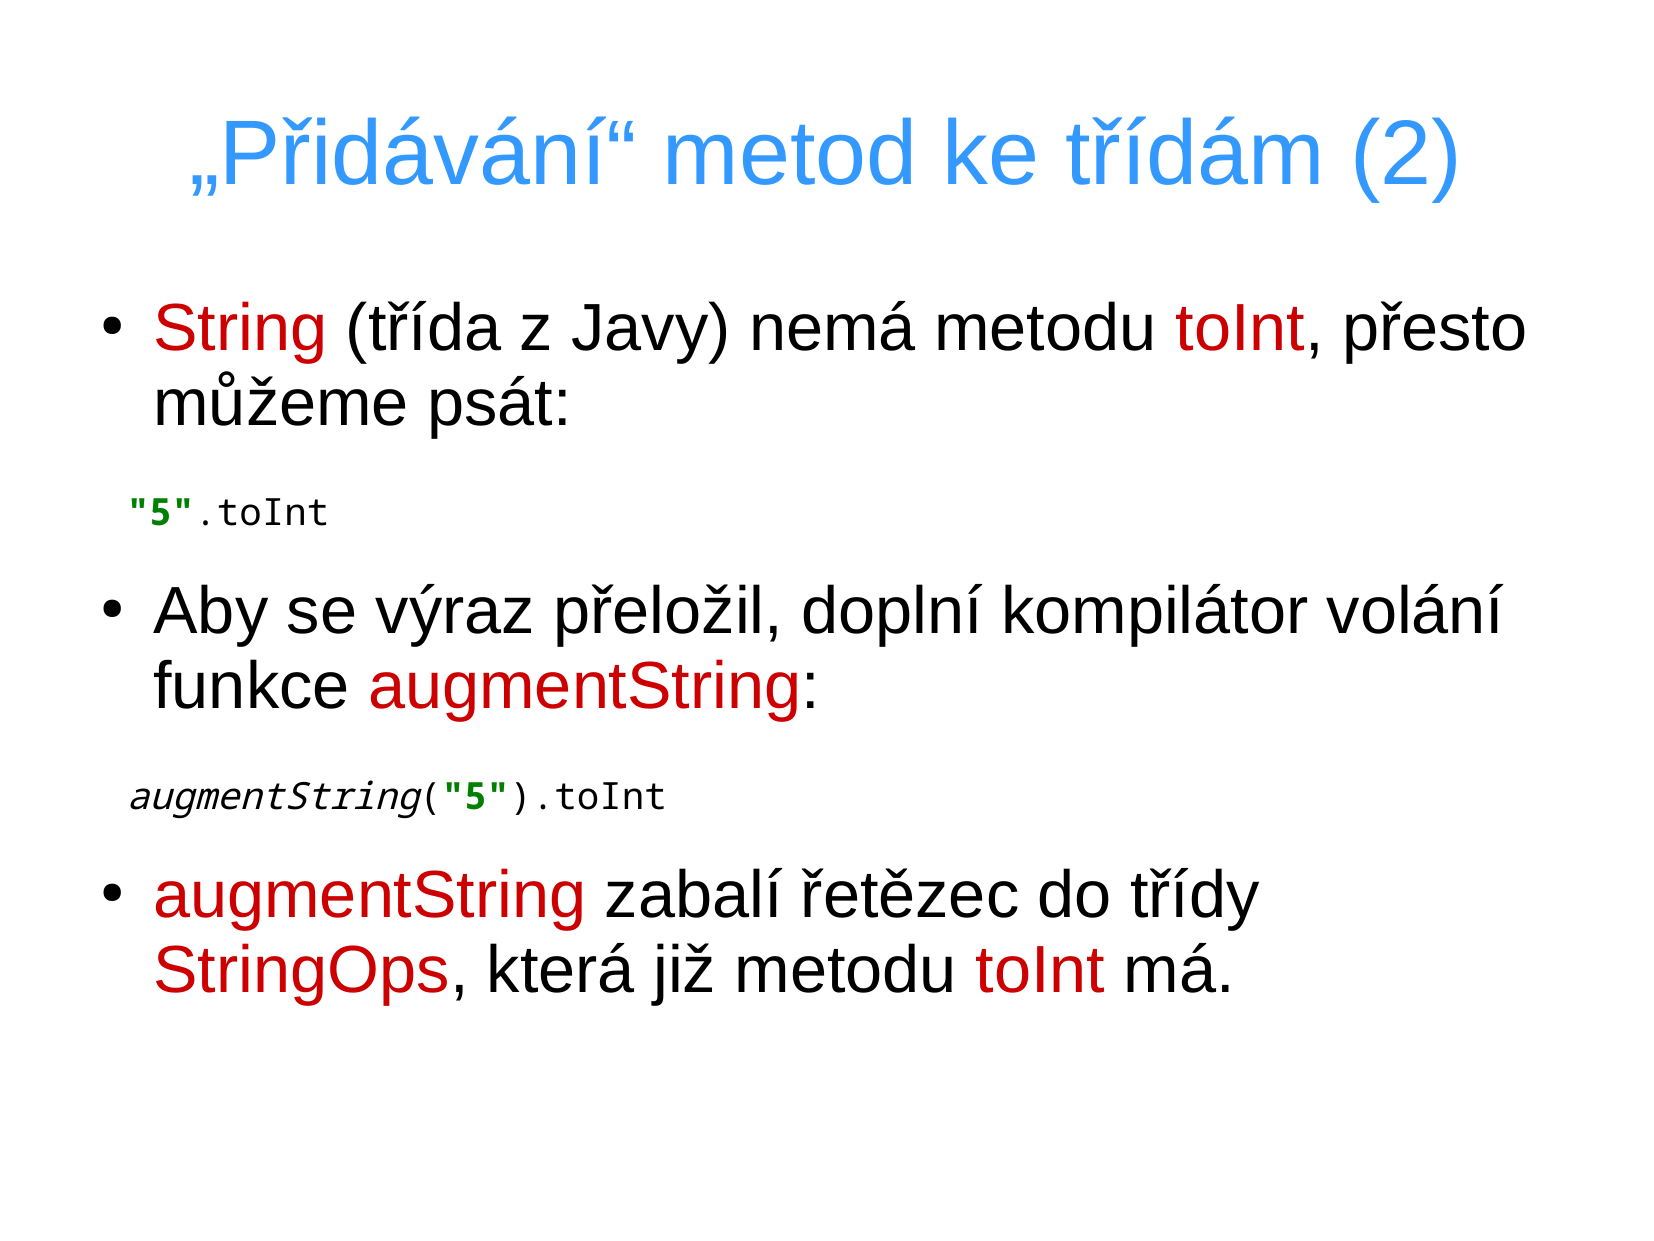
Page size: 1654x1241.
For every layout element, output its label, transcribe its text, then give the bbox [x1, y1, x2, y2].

text_box augmentString("5").toInt [112, 761, 751, 821]
title „Přidávání“ metod ke třídám (2) [82, 49, 1571, 257]
list String (třída z Javy) nemá metodu toInt, přesto můžeme psát: Aby se výraz přeložil, doplní kompilátor volání funkce augmentString: augmentString zabalí řetězec do třídy StringOps, která již metodu toInt má. [82, 290, 1571, 1010]
text_box "5".toInt [112, 478, 739, 538]
